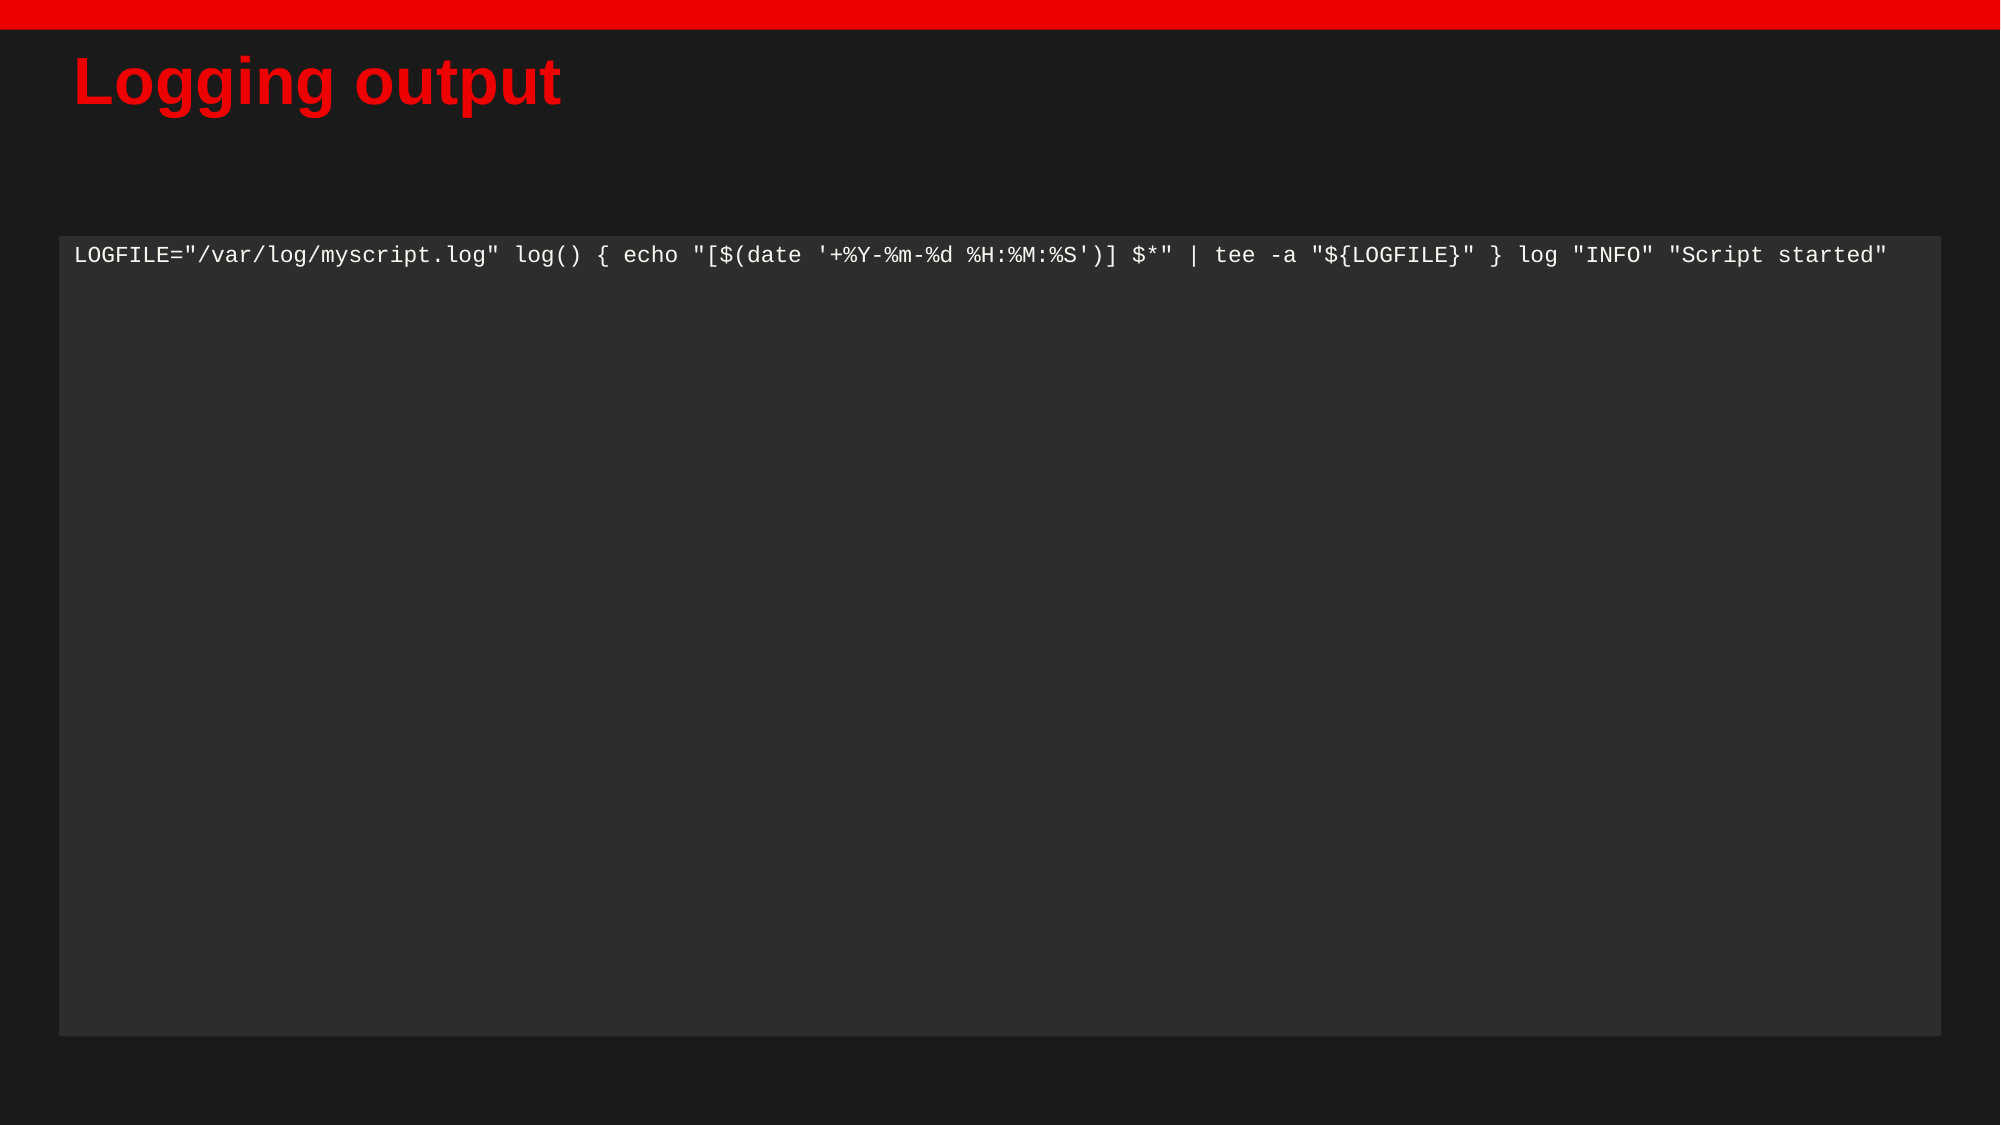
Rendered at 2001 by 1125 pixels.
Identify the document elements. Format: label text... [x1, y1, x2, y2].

text_box LOGFILE="/var/log/myscript.log" log() { echo "[$(date '+%Y-%m-%d %H:%M:%S')] $*" | tee -a "${LOGFILE}" } log "INFO" "Script started" [59, 236, 1942, 1037]
text_box Logging output [59, 36, 1942, 208]
text_box [0, 0, 2001, 30]
